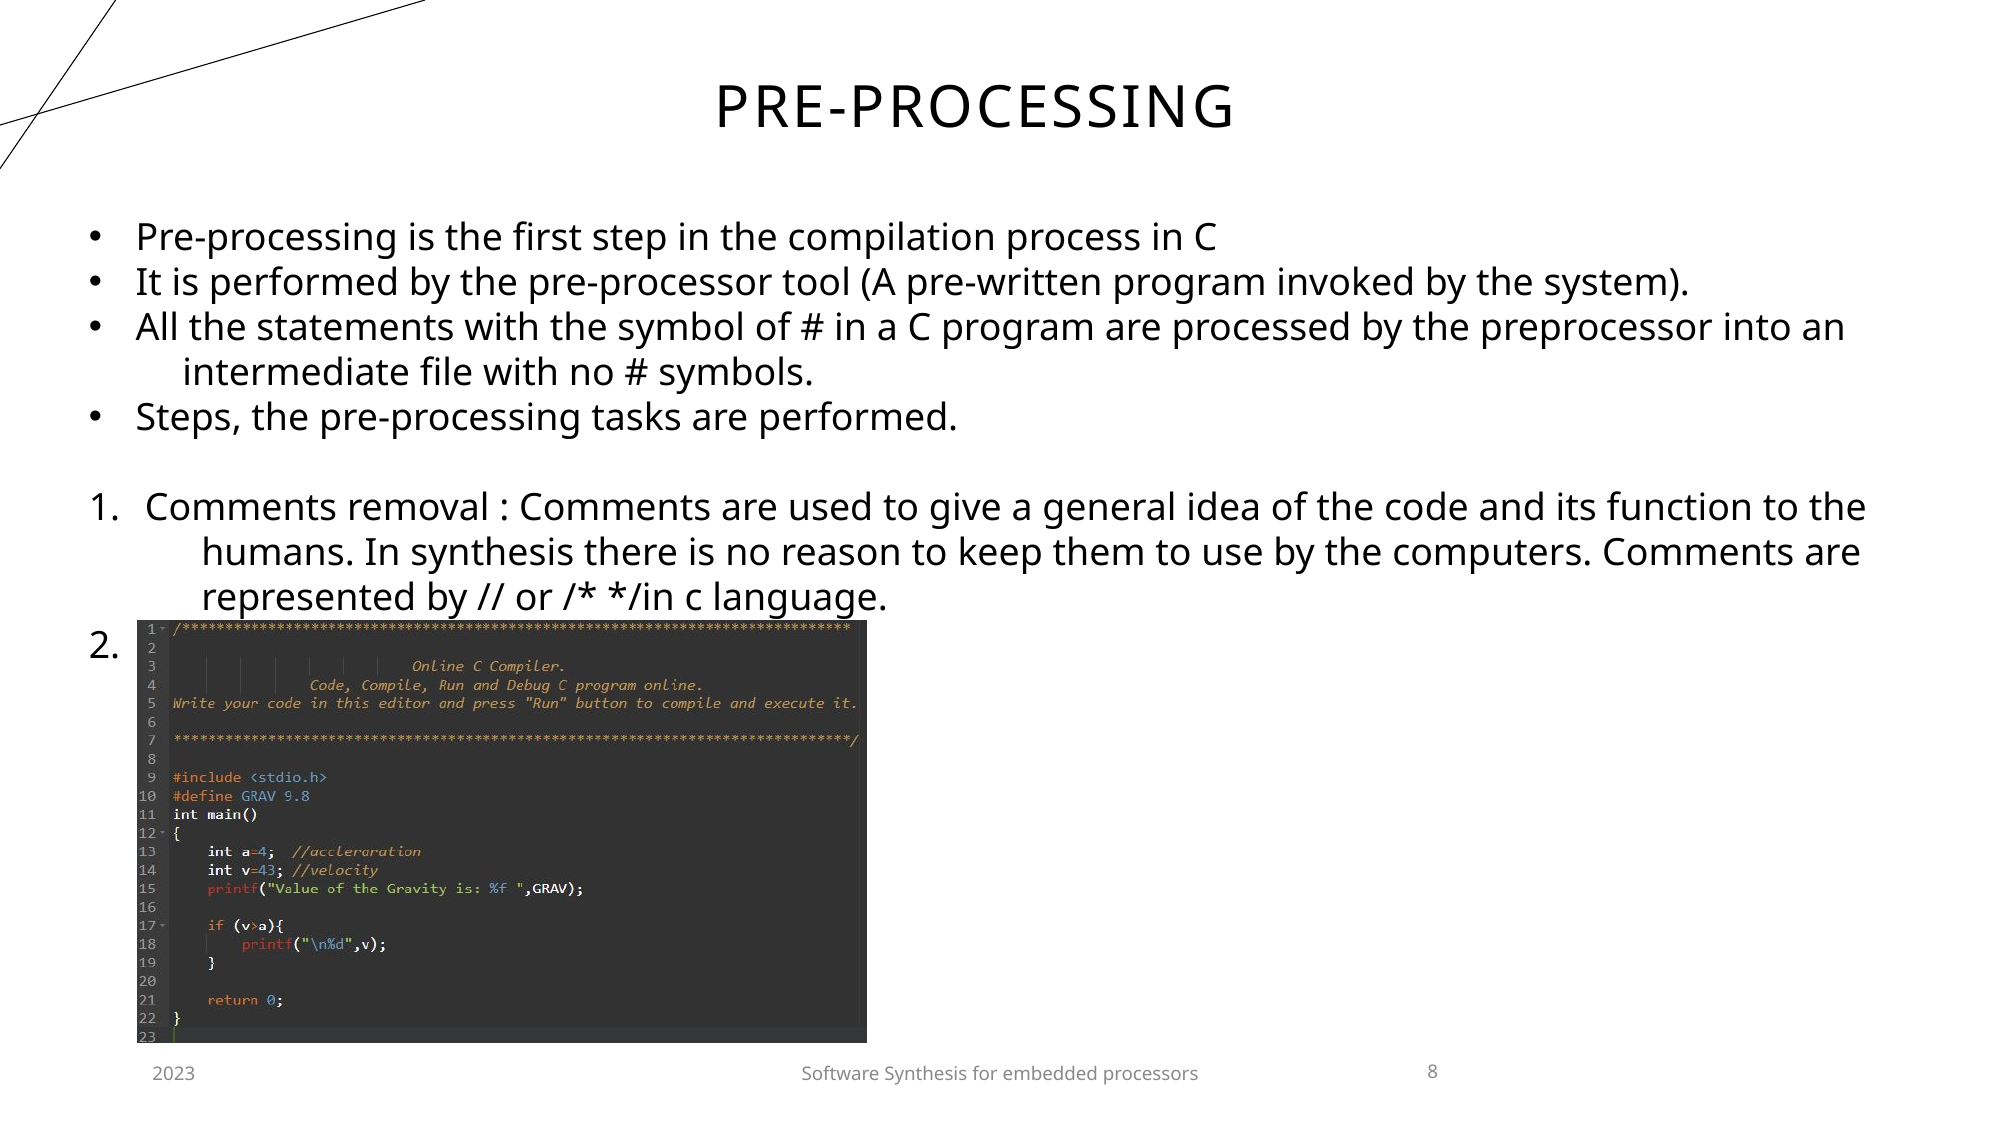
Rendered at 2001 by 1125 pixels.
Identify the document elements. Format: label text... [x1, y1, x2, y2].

text_box 2023 [137, 1043, 588, 1103]
text_box Pre-processing is the first step in the compilation process in C It is performed by the pre-processor tool (A pre-written program invoked by the system). All the statements with the symbol of # in a C program are processed by the preprocessor into an intermediate file with no # symbols. Steps, the pre-processing tasks are performed. Comments removal : Comments are used to give a general idea of the code and its function to the humans. In synthesis there is no reason to keep them to use by the computers. Comments are represented by // or /* */in c language. [73, 205, 1960, 675]
text_box Software Synthesis for embedded processors [662, 1042, 1338, 1103]
text_box [1412, 1042, 1863, 1103]
picture [137, 620, 867, 1043]
title Pre-Processing [121, 0, 1847, 205]
